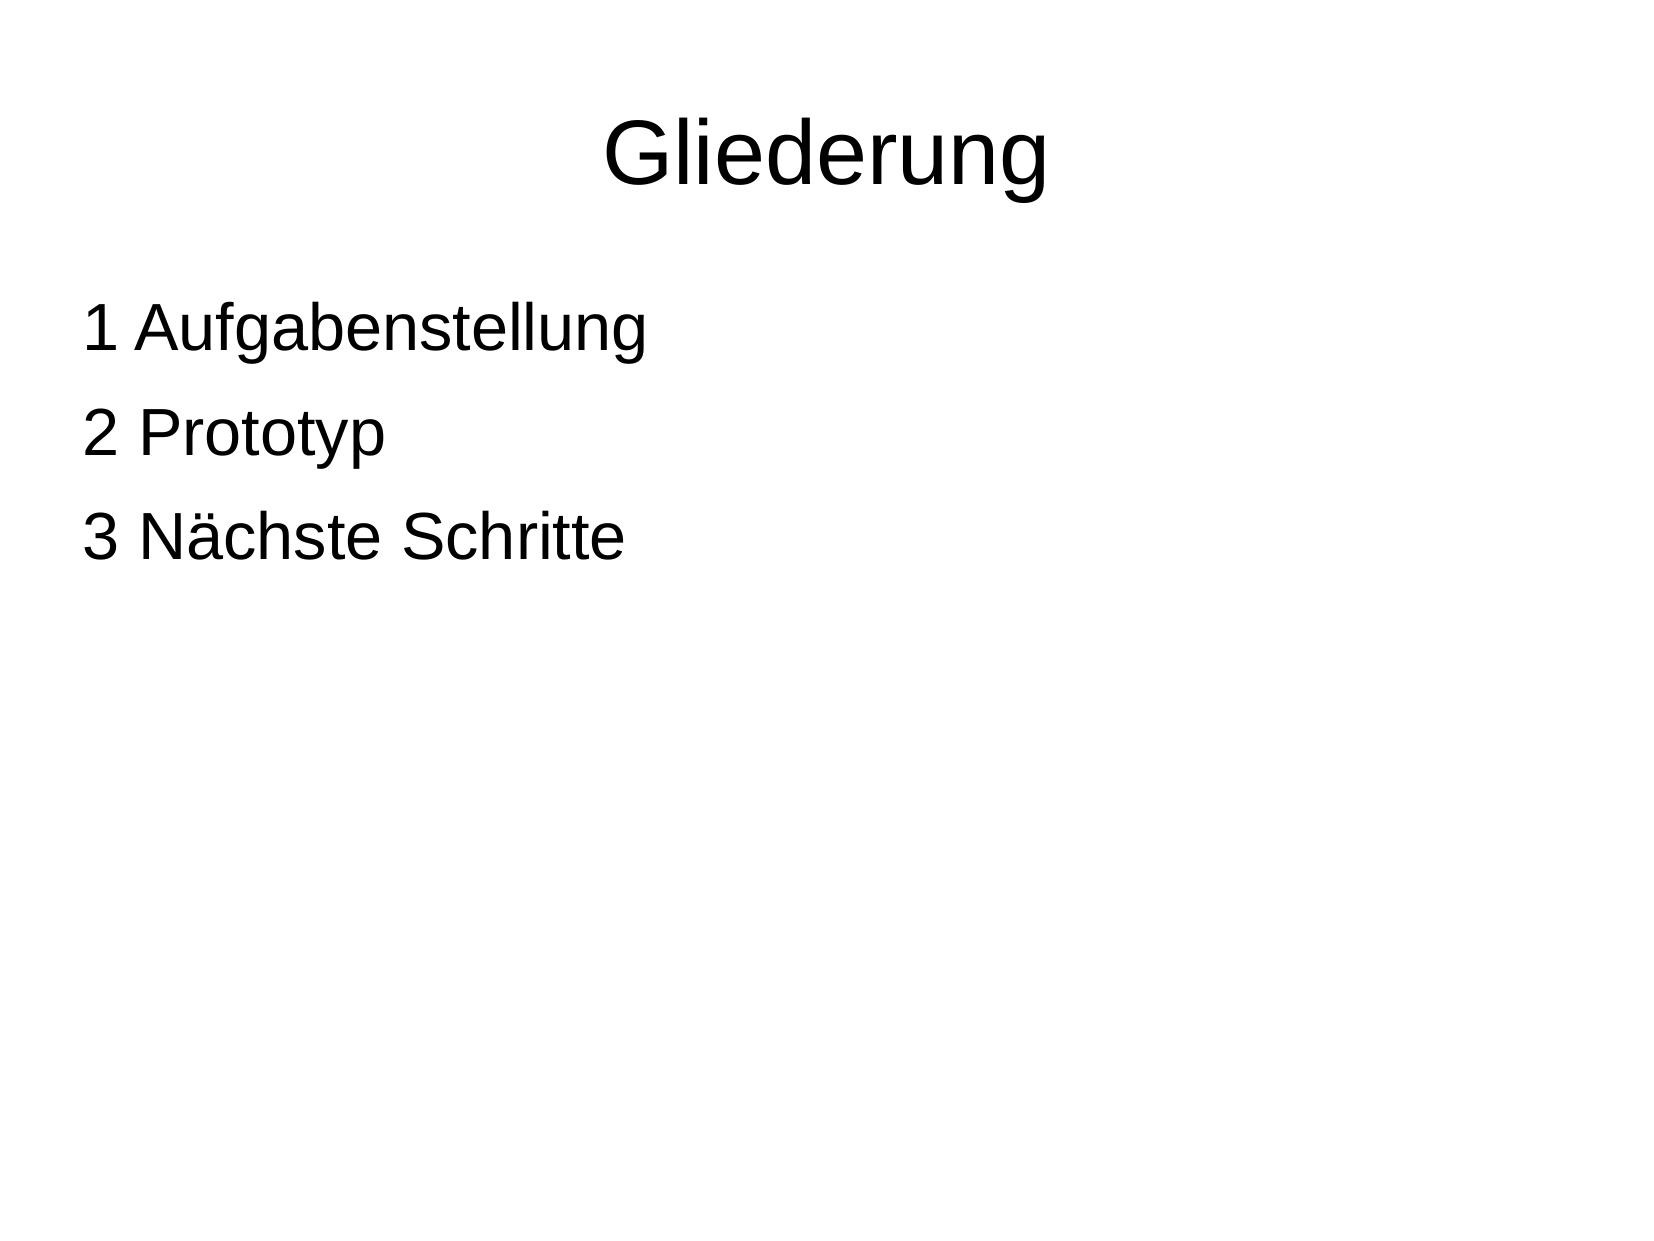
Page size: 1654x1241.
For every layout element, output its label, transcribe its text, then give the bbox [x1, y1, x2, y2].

list 1 Aufgabenstellung 2 Prototyp 3 Nächste Schritte [82, 290, 1571, 1109]
title Gliederung [82, 49, 1571, 257]
